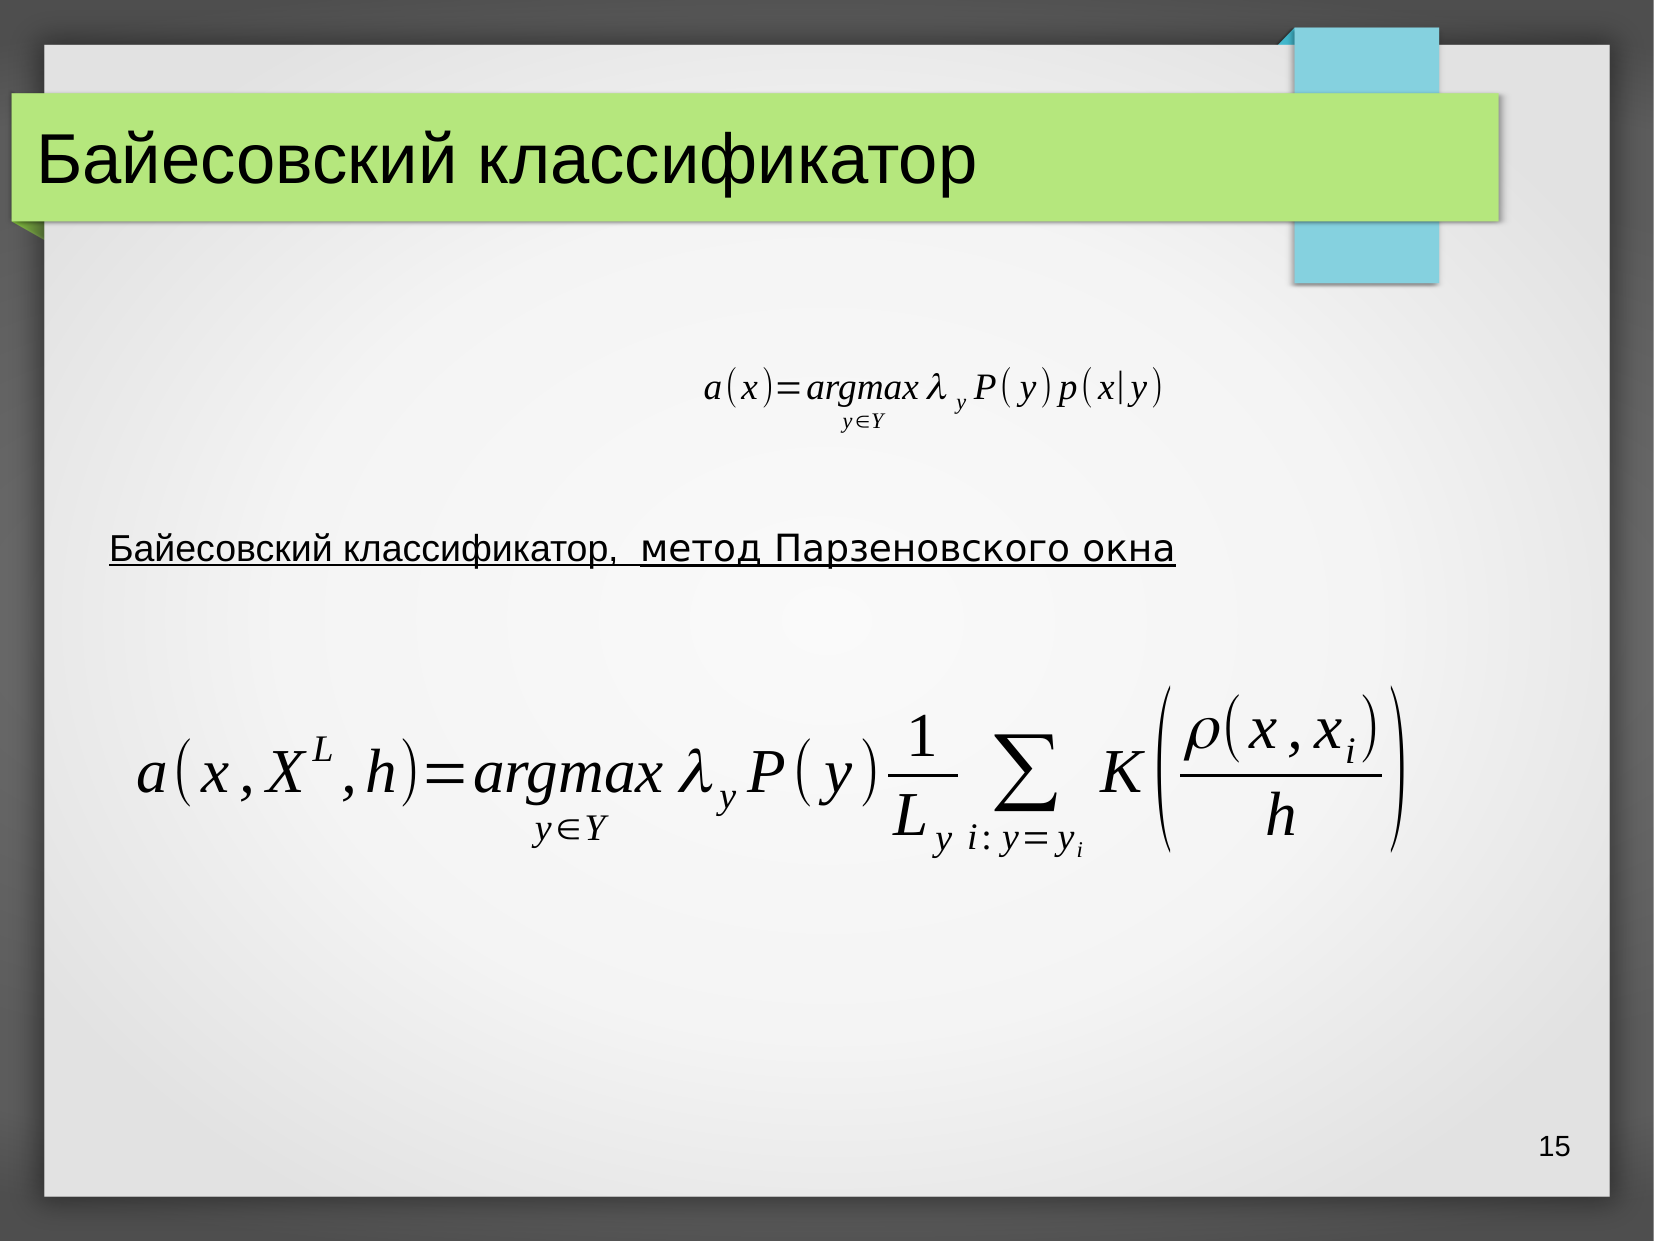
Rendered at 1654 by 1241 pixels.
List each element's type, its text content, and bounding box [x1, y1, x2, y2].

chart [128, 683, 1416, 863]
picture [0, 0, 1654, 1241]
title Байесовский классификатор [35, 118, 1489, 200]
chart [696, 366, 1170, 434]
text_box Байесовский классификатор, метод Парзеновского окна [94, 519, 1382, 664]
